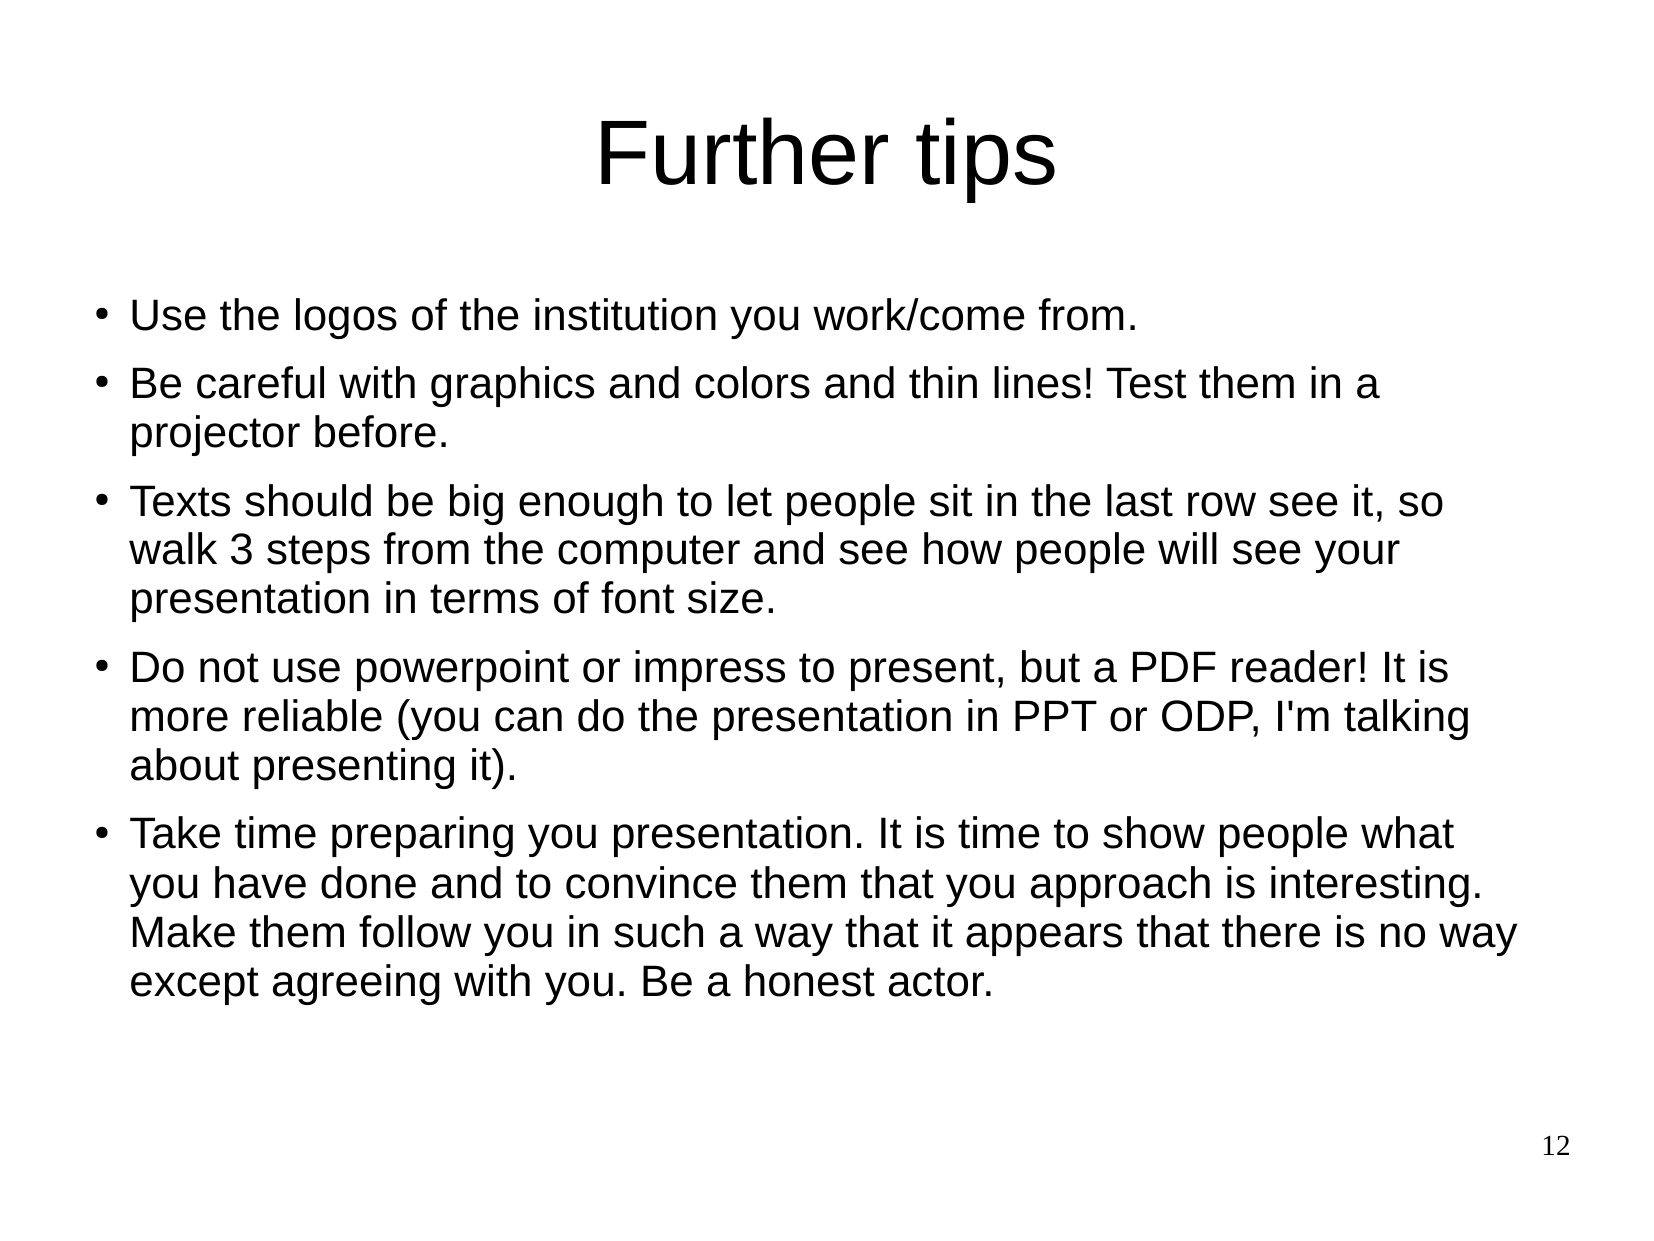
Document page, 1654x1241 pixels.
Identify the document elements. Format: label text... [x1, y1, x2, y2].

list Use the logos of the institution you work/come from. Be careful with graphics and colors and thin lines! Test them in a projector before. Texts should be big enough to let people sit in the last row see it, so walk 3 steps from the computer and see how people will see your presentation in terms of font size. Do not use powerpoint or impress to present, but a PDF reader! It is more reliable (you can do the presentation in PPT or ODP, I'm talking about presenting it). Take time preparing you presentation. It is time to show people what you have done and to convince them that you approach is interesting. Make them follow you in such a way that it appears that there is no way except agreeing with you. Be a honest actor. [82, 290, 1538, 1010]
title Further tips [82, 49, 1571, 257]
